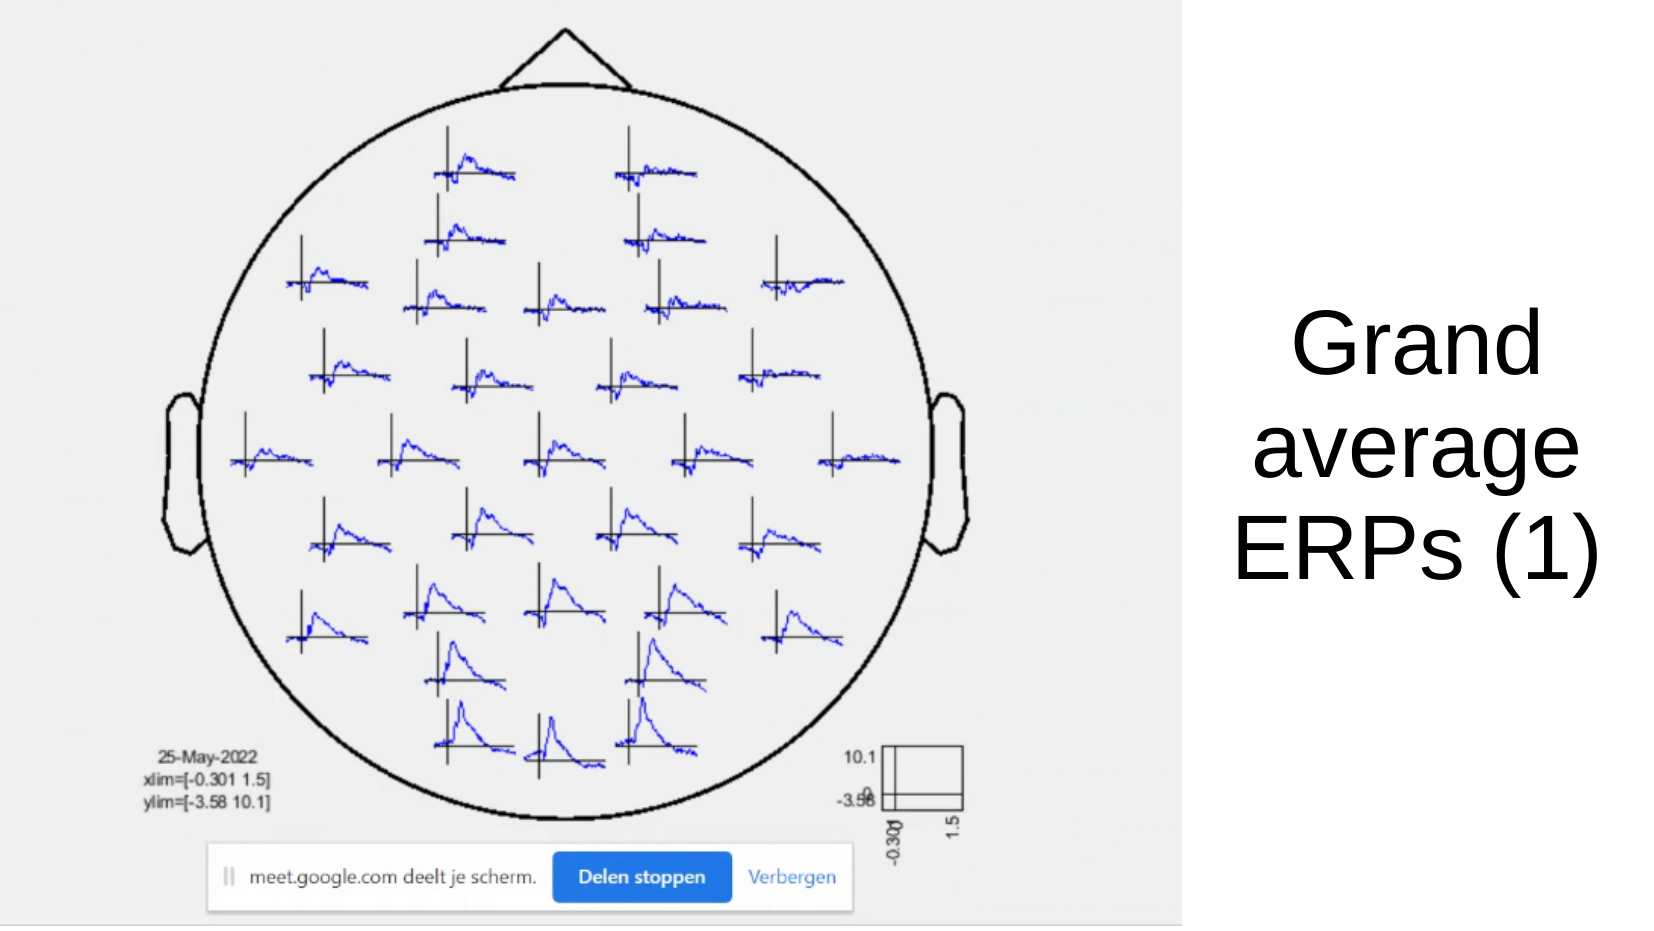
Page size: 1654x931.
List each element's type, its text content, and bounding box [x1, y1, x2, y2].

title Grand average ERPs (1) [1181, 0, 1654, 931]
picture [0, 0, 1182, 926]
